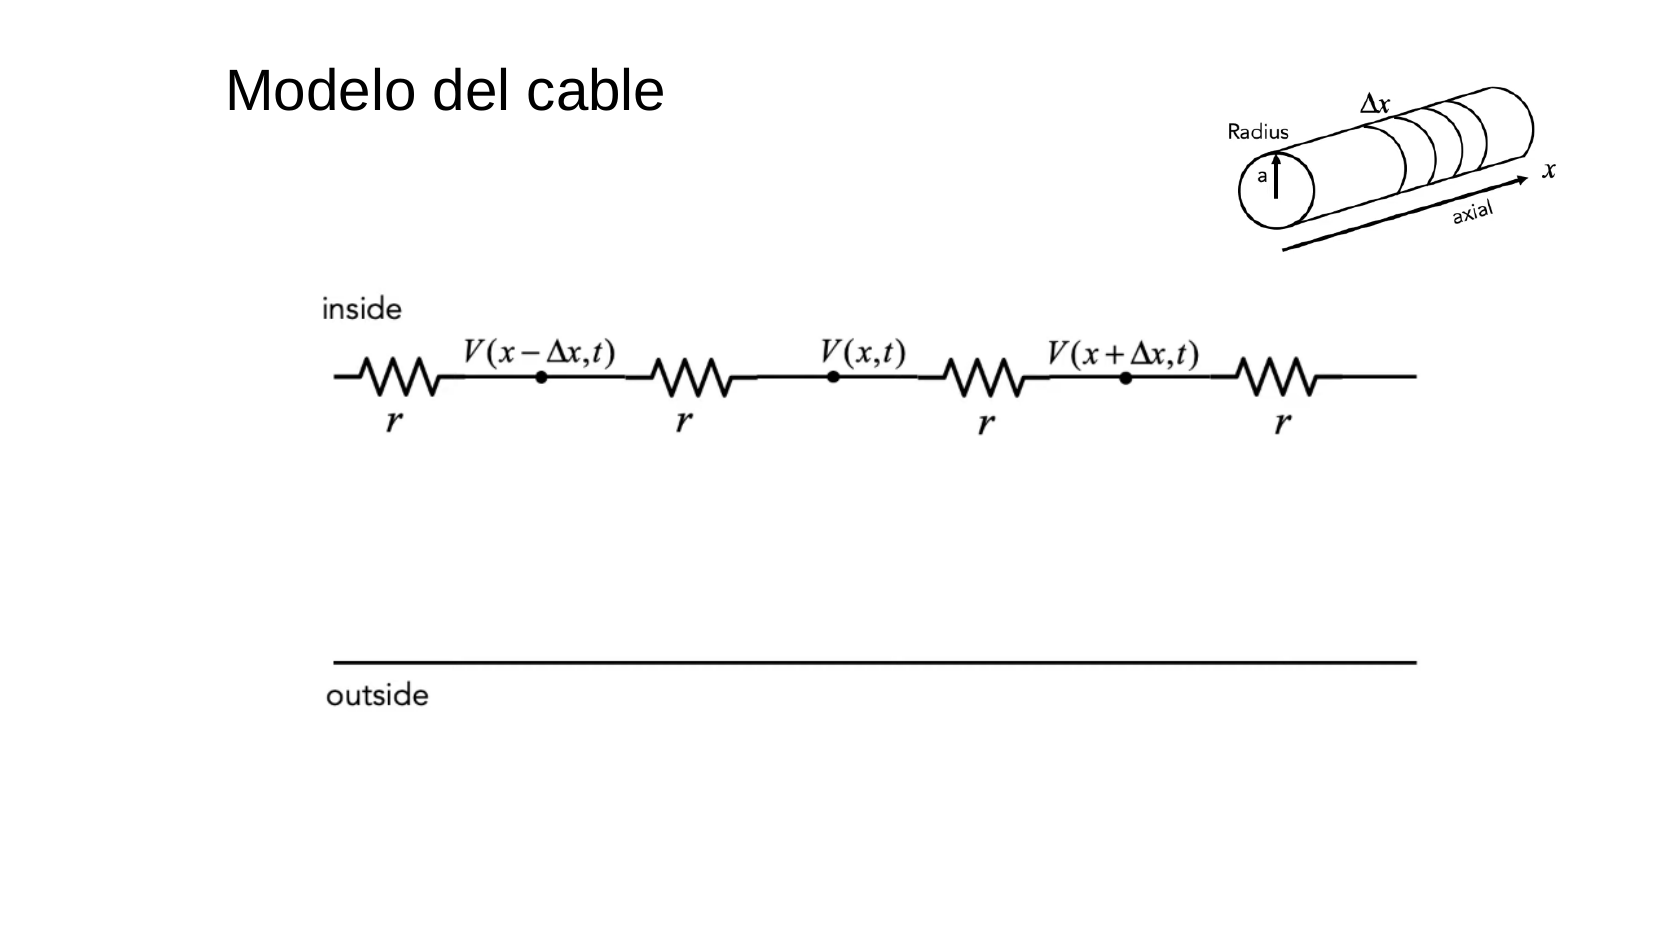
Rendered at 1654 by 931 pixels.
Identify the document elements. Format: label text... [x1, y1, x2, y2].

title Modelo del cable [75, 30, 818, 151]
picture [300, 74, 1575, 713]
